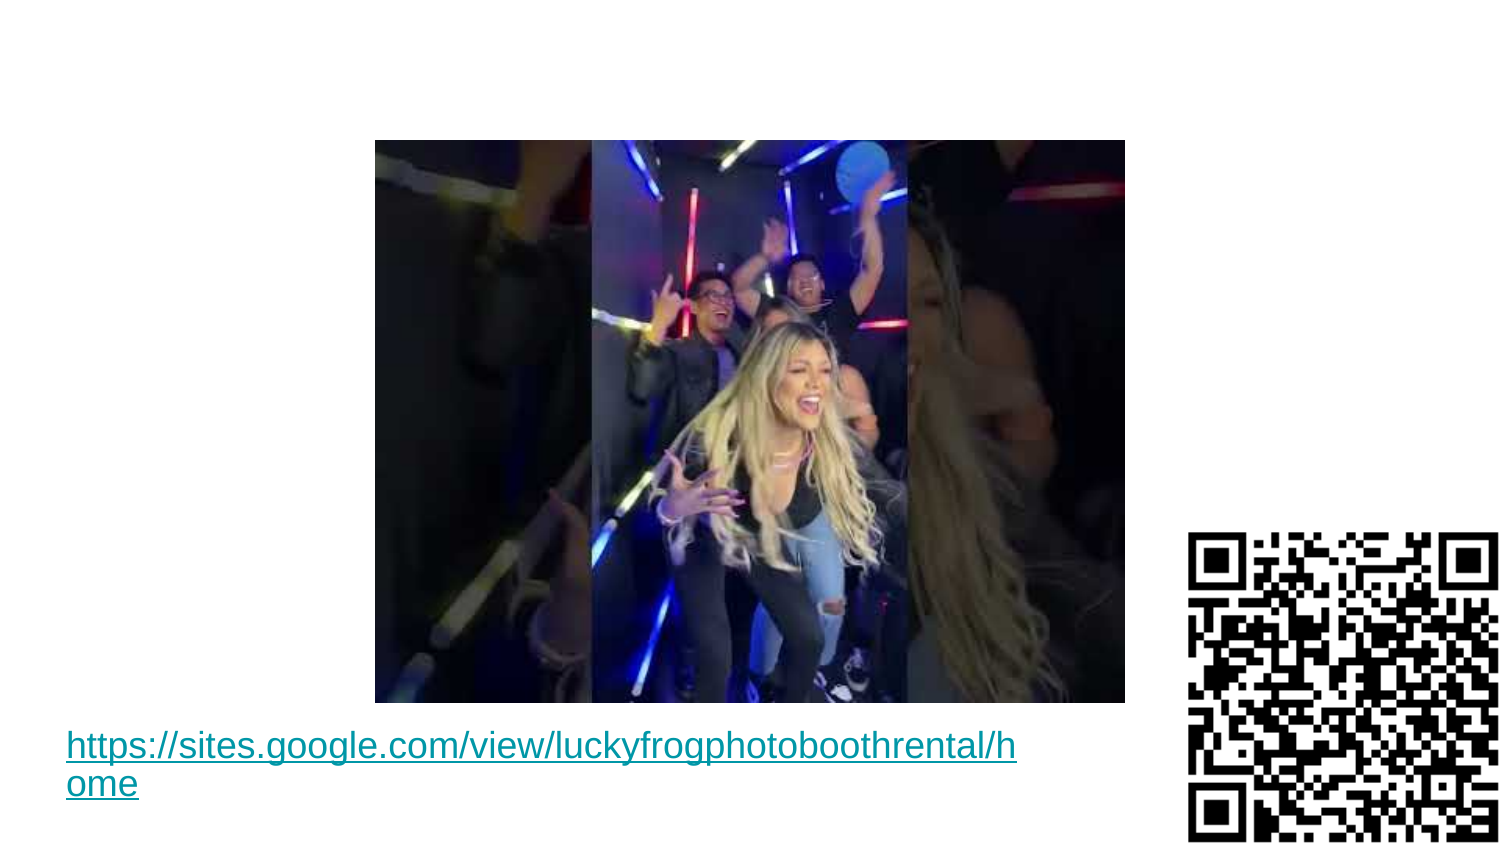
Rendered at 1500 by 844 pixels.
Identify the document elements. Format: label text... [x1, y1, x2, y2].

picture [375, 140, 1125, 704]
list https://sites.google.com/view/luckyfrogphotoboothrental/home [51, 694, 1036, 794]
picture [1187, 531, 1500, 844]
